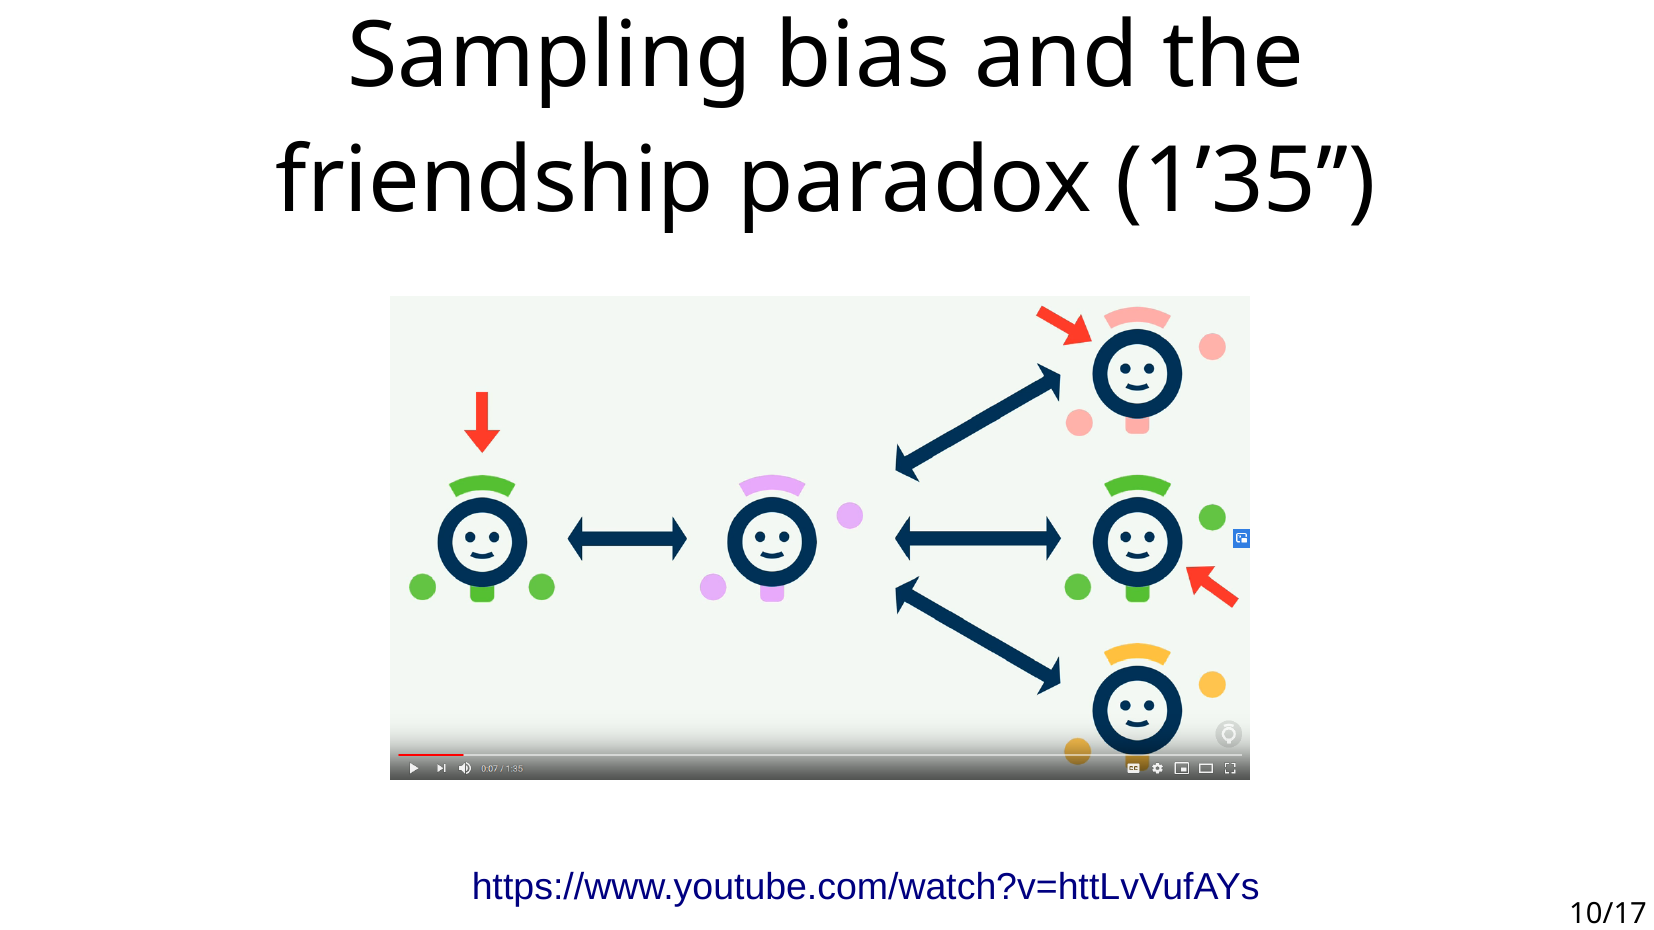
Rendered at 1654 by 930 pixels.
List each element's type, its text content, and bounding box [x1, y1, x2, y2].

text_box https://www.youtube.com/watch?v=httLvVufAYs [457, 858, 1276, 916]
title Sampling bias and the friendship paradox (1’35’’) [82, 0, 1571, 243]
picture [390, 296, 1250, 781]
